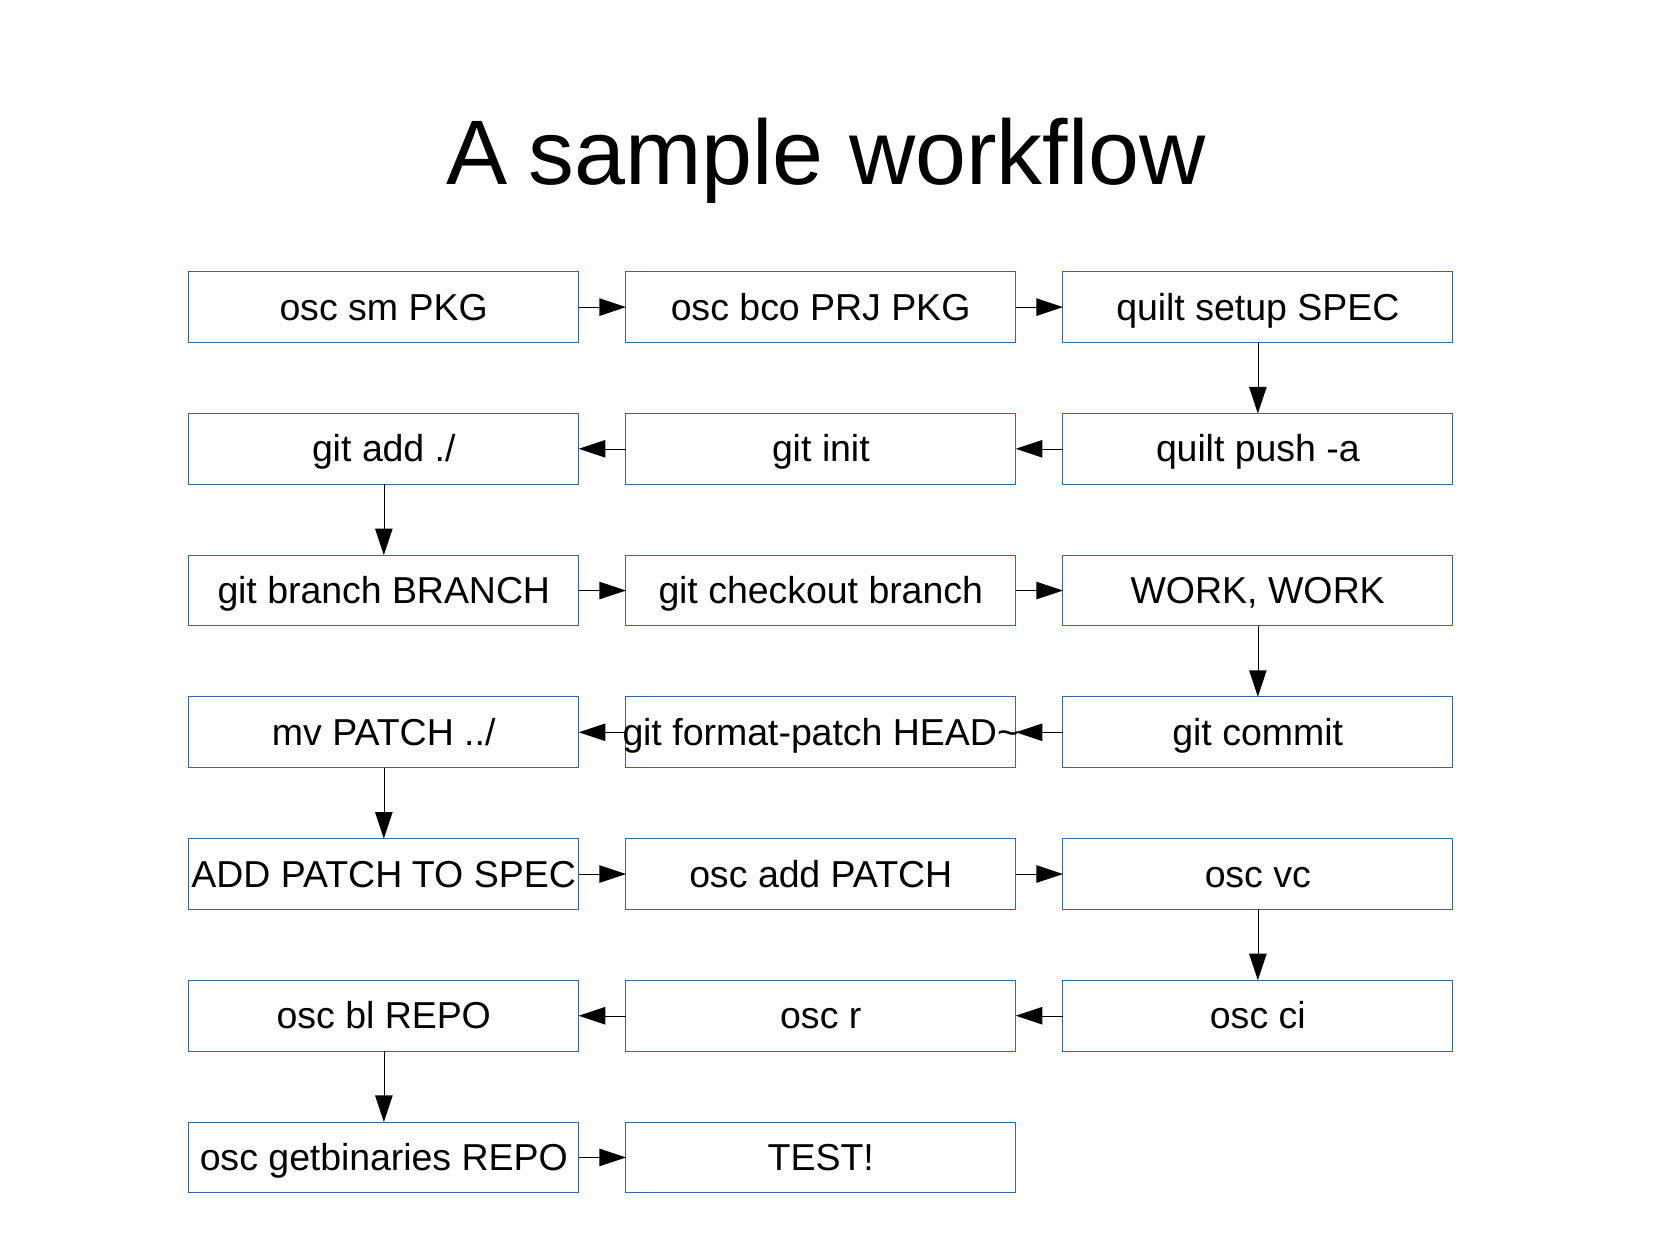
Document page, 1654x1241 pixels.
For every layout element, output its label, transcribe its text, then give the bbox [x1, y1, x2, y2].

text_box osc add PATCH [625, 838, 1016, 910]
text_box osc sm PKG [188, 271, 579, 343]
text_box git init [625, 413, 1016, 485]
text_box osc getbinaries REPO [188, 1122, 579, 1193]
text_box TEST! [625, 1122, 1016, 1193]
text_box osc ci [1062, 980, 1453, 1052]
text_box osc bco PRJ PKG [625, 271, 1016, 343]
text_box quilt setup SPEC [1062, 271, 1453, 343]
text_box ADD PATCH TO SPEC [188, 838, 579, 910]
text_box git checkout branch [625, 555, 1016, 626]
text_box git branch BRANCH [188, 555, 579, 626]
title A sample workflow [82, 49, 1571, 257]
text_box git format-patch HEAD~ [625, 696, 1016, 768]
text_box osc bl REPO [188, 980, 579, 1052]
text_box quilt push -a [1062, 413, 1453, 485]
text_box osc r [625, 980, 1016, 1052]
text_box WORK, WORK [1062, 555, 1453, 626]
text_box git commit [1062, 696, 1453, 768]
text_box git add ./ [188, 413, 579, 485]
text_box osc vc [1062, 838, 1453, 910]
text_box mv PATCH ../ [188, 696, 579, 768]
